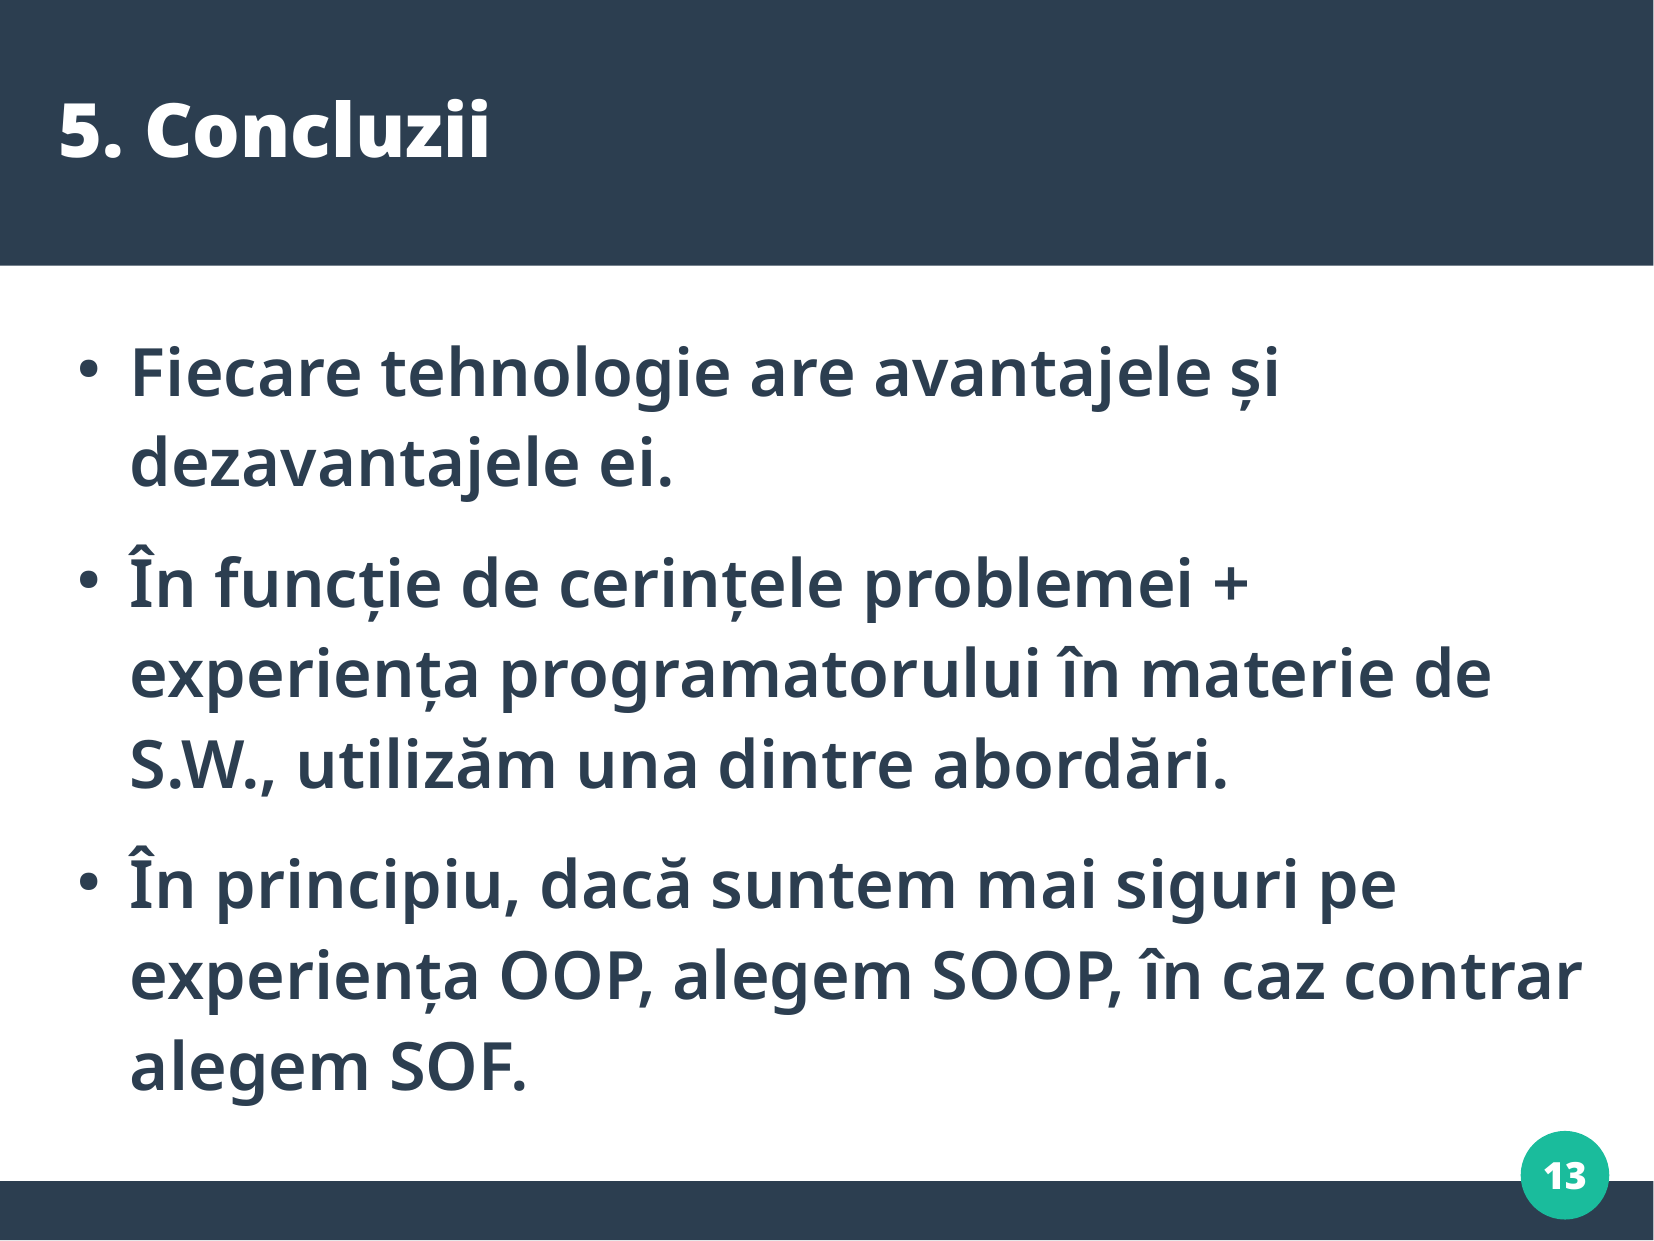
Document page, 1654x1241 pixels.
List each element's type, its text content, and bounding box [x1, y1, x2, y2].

list Fiecare tehnologie are avantajele și dezavantajele ei. În funcție de cerințele problemei + experiența programatorului în materie de S.W., utilizăm una dintre abordări. În principiu, dacă suntem mai siguri pe experiența OOP, alegem SOOP, în caz contrar alegem SOF. [59, 324, 1595, 1152]
title 5. Concluzii [59, 49, 1595, 207]
